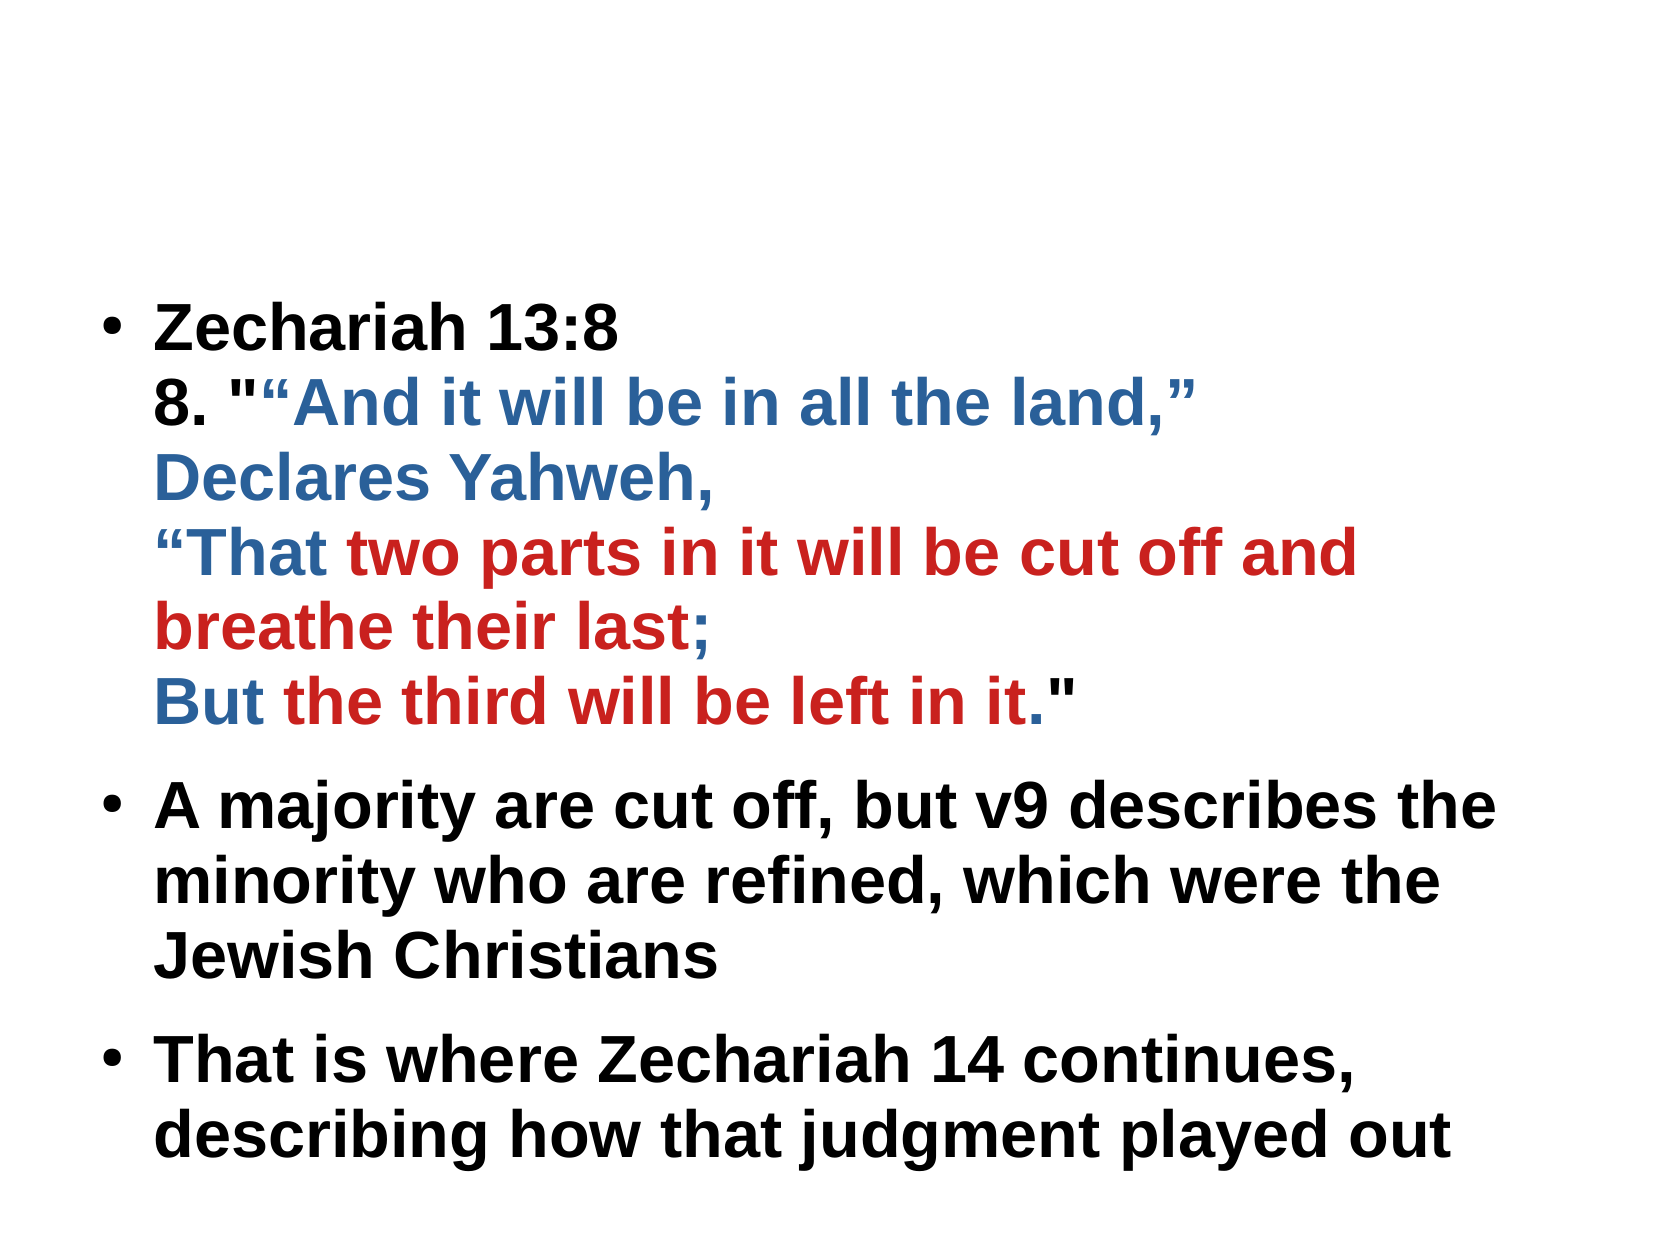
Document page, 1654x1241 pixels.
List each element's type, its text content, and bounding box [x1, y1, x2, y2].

list Zechariah 13:8 8. "“And it will be in all the land,” Declares Yahweh, “That two parts in it will be cut off and breathe their last; But the third will be left in it." A majority are cut off, but v9 describes the minority who are refined, which were the Jewish Christians That is where Zechariah 14 continues, describing how that judgment played out [82, 290, 1571, 1172]
